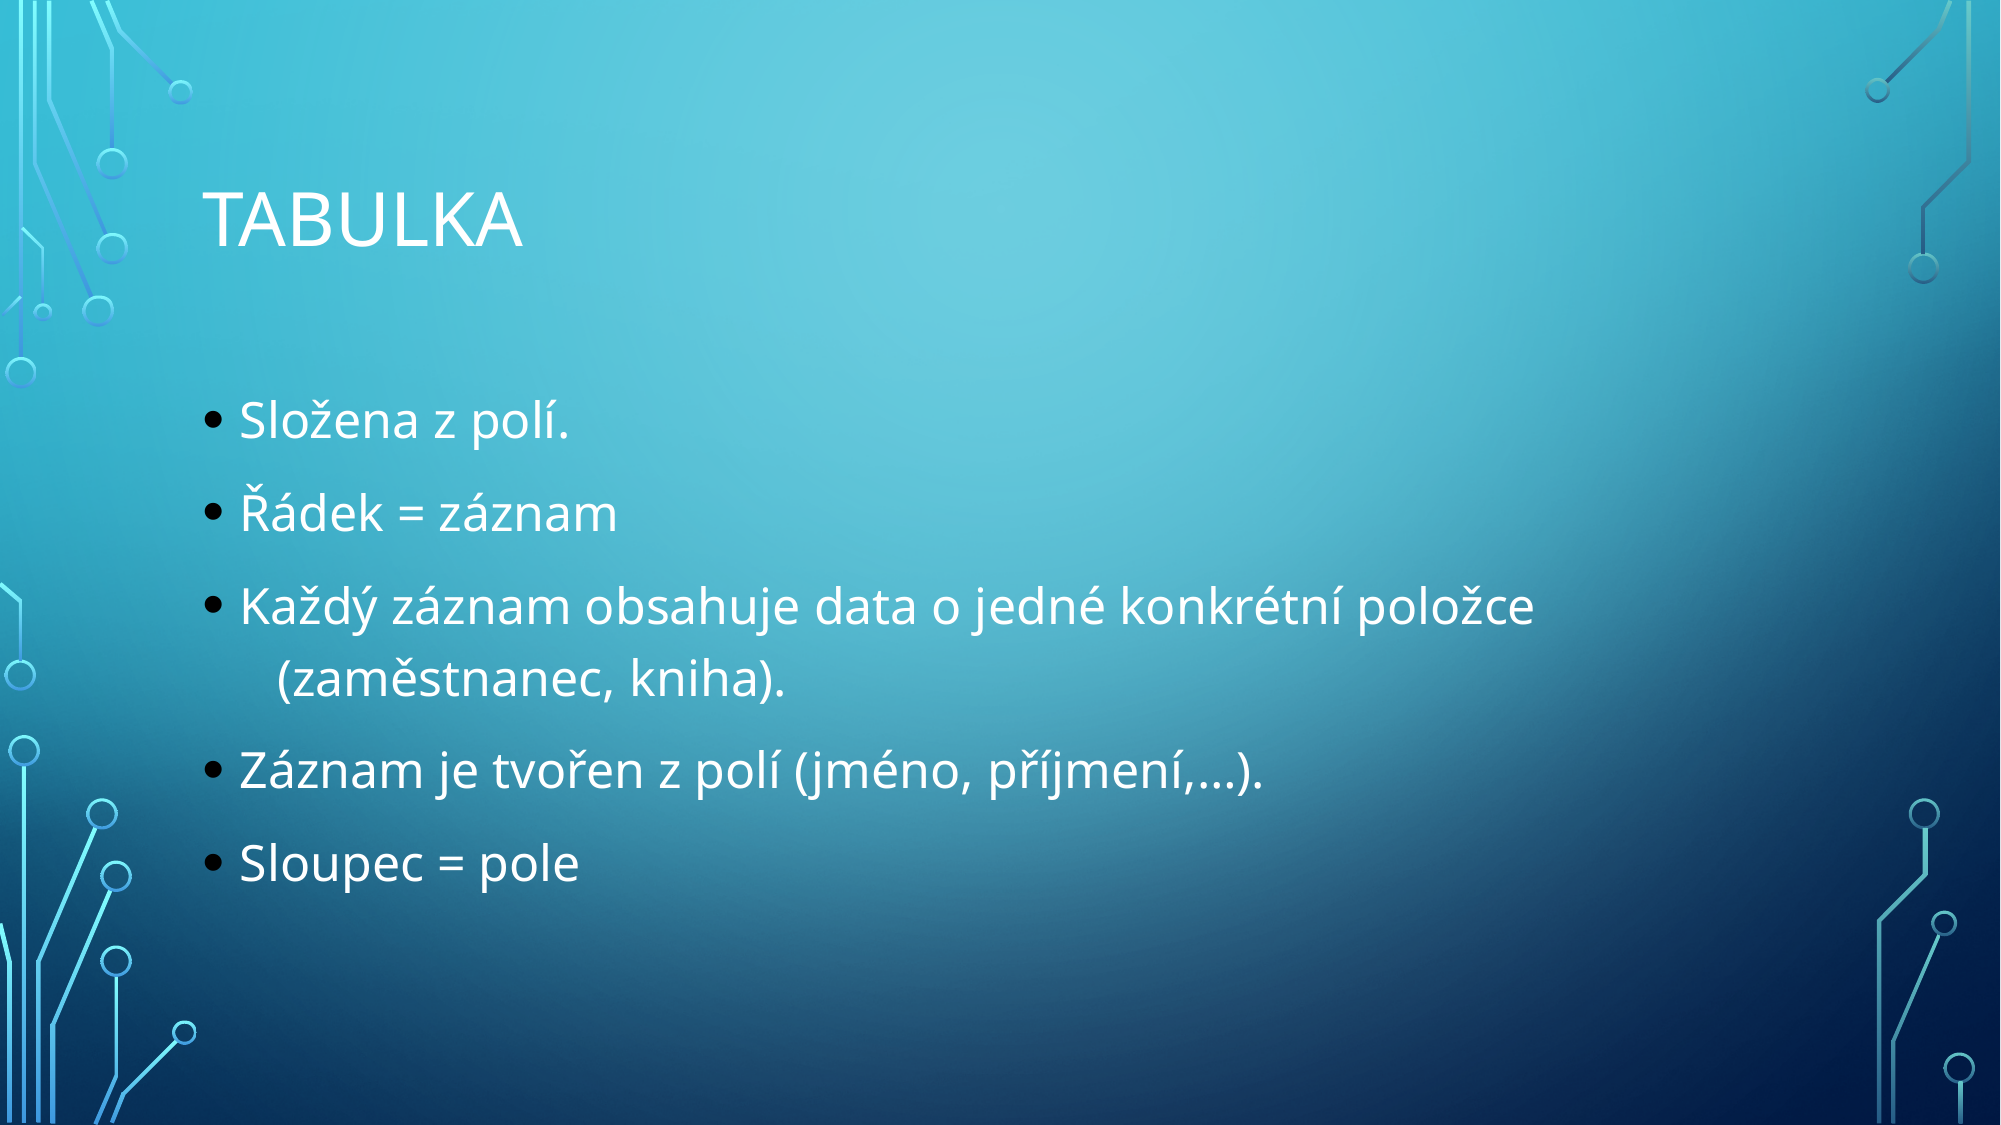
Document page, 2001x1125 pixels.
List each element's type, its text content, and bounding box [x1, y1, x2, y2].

title Tabulka [187, 101, 1813, 344]
list Složena z polí. Řádek = záznam Každý záznam obsahuje data o jedné konkrétní položce (zaměstnanec, kniha). Záznam je tvořen z polí (jméno, příjmení,…). Sloupec = pole [187, 369, 1813, 951]
